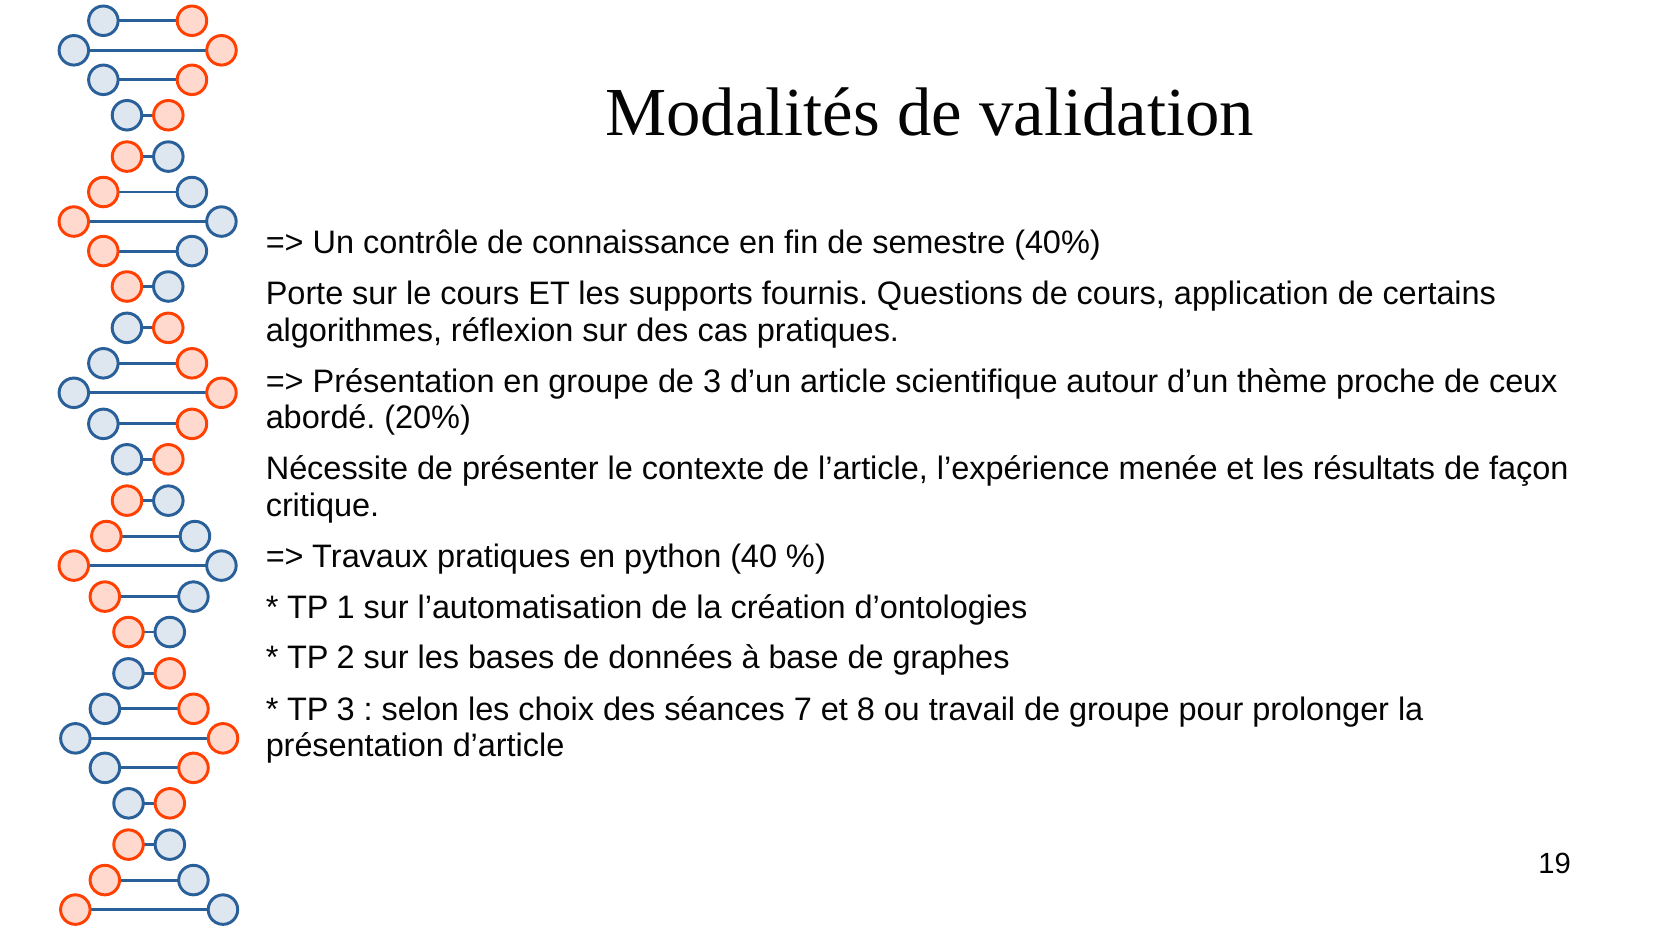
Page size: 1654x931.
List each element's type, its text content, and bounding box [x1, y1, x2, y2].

title Modalités de validation [265, 35, 1595, 189]
list => Un contrôle de connaissance en fin de semestre (40%) Porte sur le cours ET les supports fournis. Questions de cours, application de certains algorithmes, réflexion sur des cas pratiques. => Présentation en groupe de 3 d’un article scientifique autour d’un thème proche de ceux abordé. (20%) Nécessite de présenter le contexte de l’article, l’expérience menée et les résultats de façon critique. => Travaux pratiques en python (40 %) * TP 1 sur l’automatisation de la création d’ontologies * TP 2 sur les bases de données à base de graphes * TP 3 : selon les choix des séances 7 et 8 ou travail de groupe pour prolonger la présentation d’article [265, 224, 1595, 764]
